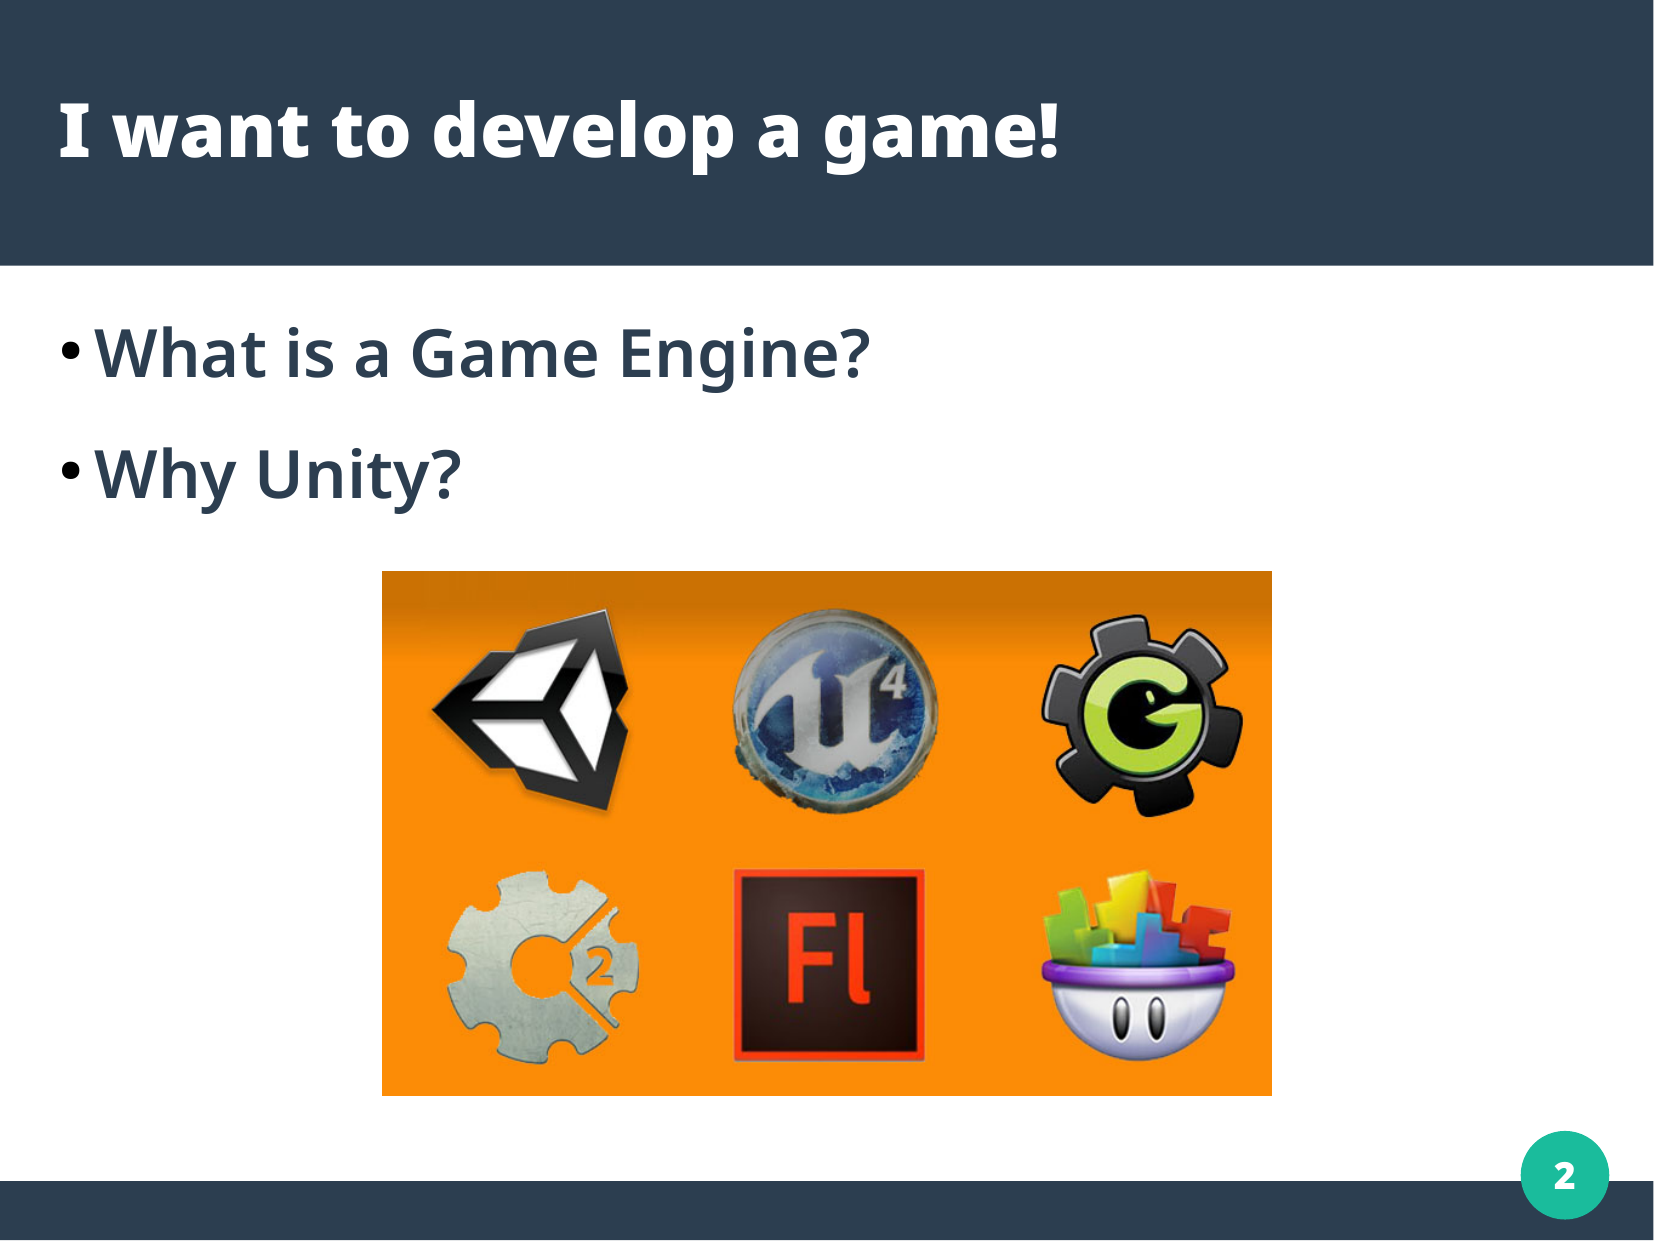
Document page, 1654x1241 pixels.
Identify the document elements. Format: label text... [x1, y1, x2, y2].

list What is a Game Engine? Why Unity? [59, 306, 1565, 1067]
title I want to develop a game! [59, 49, 1595, 207]
picture [382, 571, 1272, 1096]
